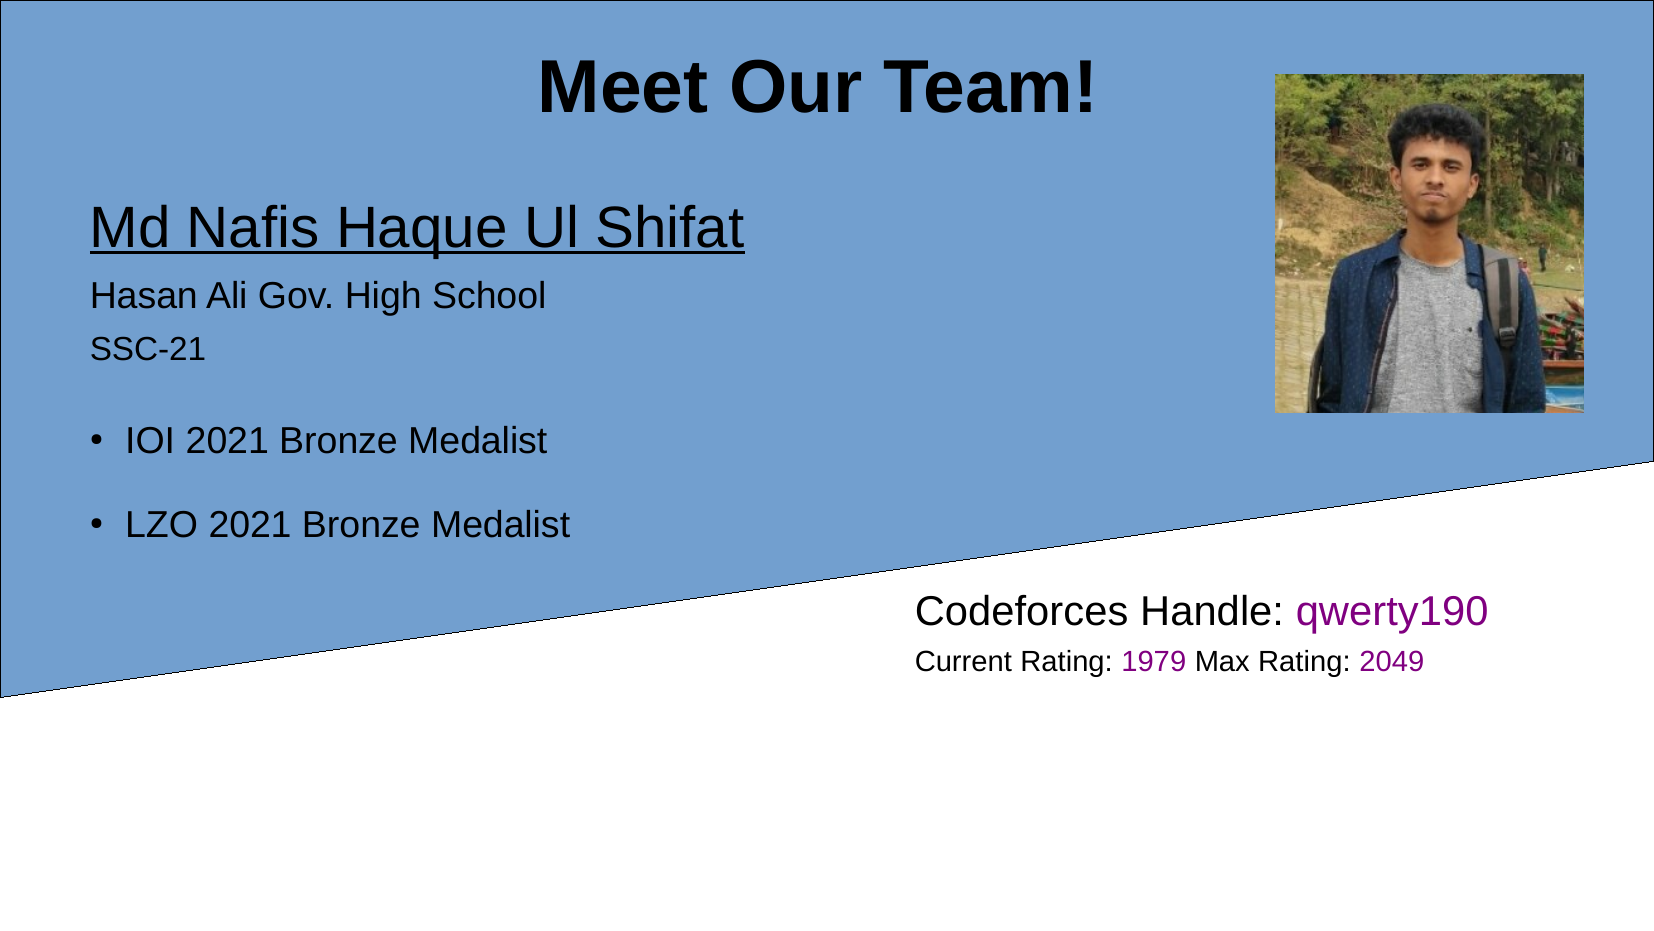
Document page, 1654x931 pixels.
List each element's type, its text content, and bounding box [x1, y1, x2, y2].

text_box Meet Our Team! [522, 37, 1114, 137]
text_box Current Rating: 1979 Max Rating: 2049 [900, 637, 1538, 751]
text_box SSC-21 [75, 323, 338, 376]
picture [1275, 74, 1584, 413]
text_box Codeforces Handle: qwerty190 [900, 580, 1651, 676]
text_box IOI 2021 Bronze Medalist LZO 2021 Bronze Medalist [75, 412, 863, 554]
text_box Md Nafis Haque Ul Shifat [75, 187, 1051, 268]
text_box Hasan Ali Gov. High School [75, 267, 713, 343]
